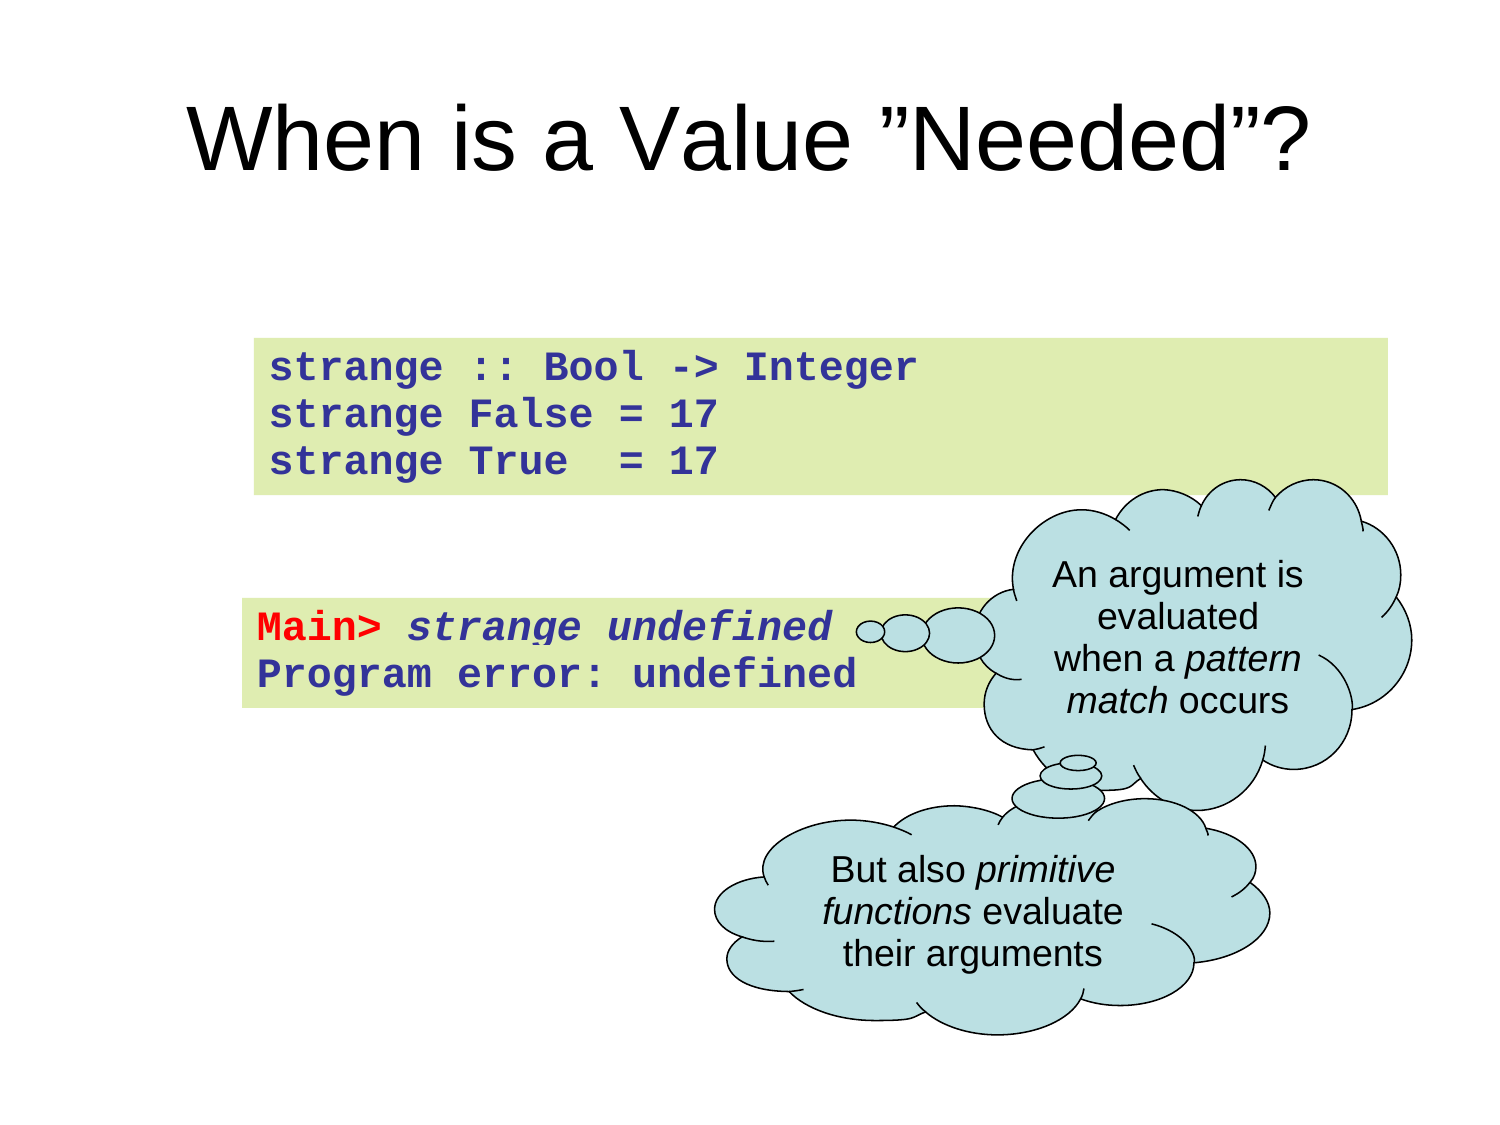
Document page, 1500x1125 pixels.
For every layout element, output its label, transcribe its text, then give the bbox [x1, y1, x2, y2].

text_box Program error: undefined [242, 645, 995, 708]
text_box An argument is evaluated when a pattern match occurs [856, 479, 1412, 811]
title When is a Value ”Needed”? [75, 45, 1426, 233]
text_box Main> strange undefined [242, 597, 992, 645]
text_box strange :: Bool -> Integer strange False = 17 strange True = 17 [253, 337, 1388, 496]
text_box But also primitive functions evaluate their arguments [714, 755, 1270, 1035]
